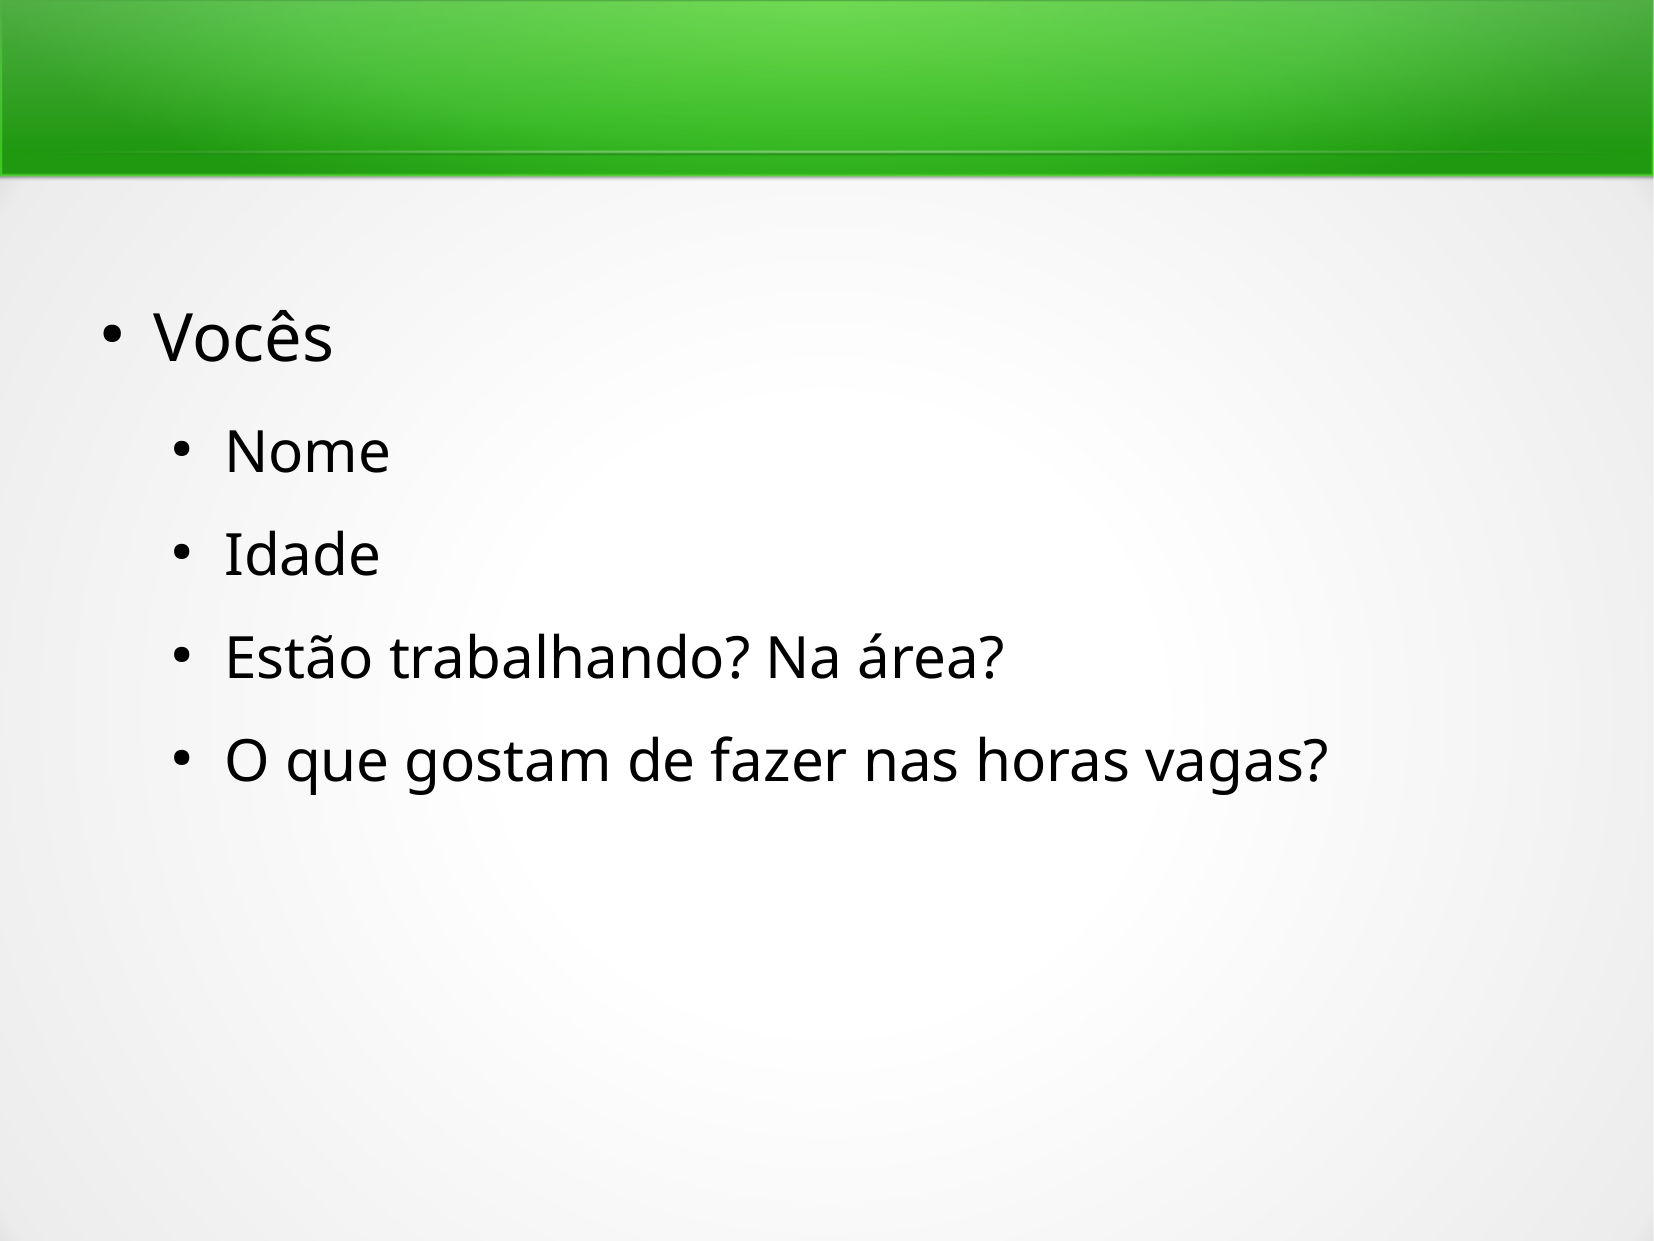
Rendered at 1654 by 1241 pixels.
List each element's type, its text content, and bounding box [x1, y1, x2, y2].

list Vocês Nome Idade Estão trabalhando? Na área? O que gostam de fazer nas horas vagas? [82, 290, 1571, 1010]
picture [0, 0, 1654, 1241]
